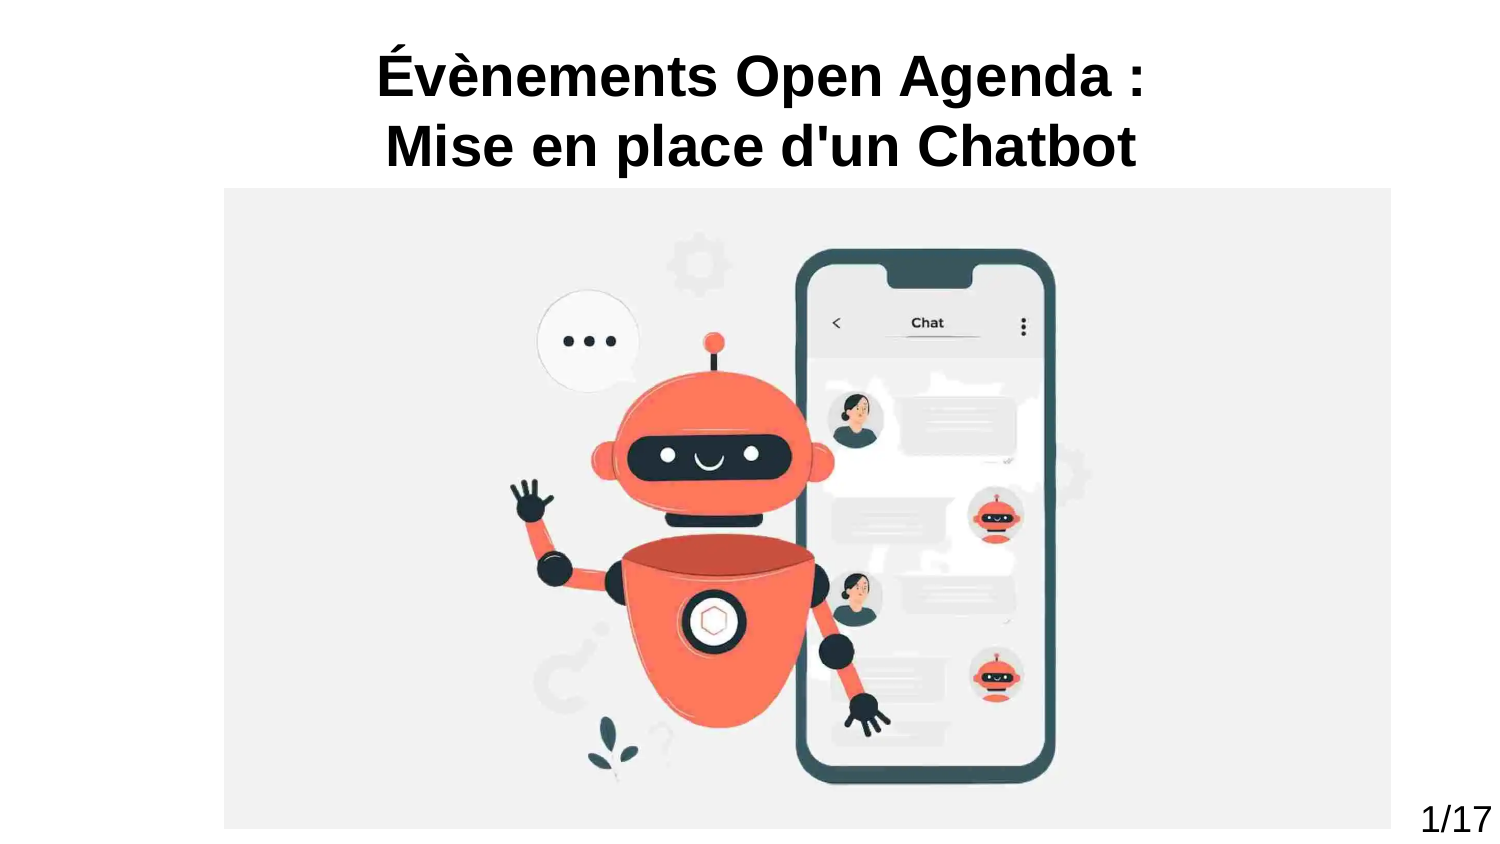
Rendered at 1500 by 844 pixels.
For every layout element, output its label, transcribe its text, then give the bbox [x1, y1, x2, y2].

text_box 1/17 [1405, 791, 1500, 844]
title Évènements Open Agenda : Mise en place d'un Chatbot [188, 23, 1335, 154]
picture [224, 188, 1391, 829]
